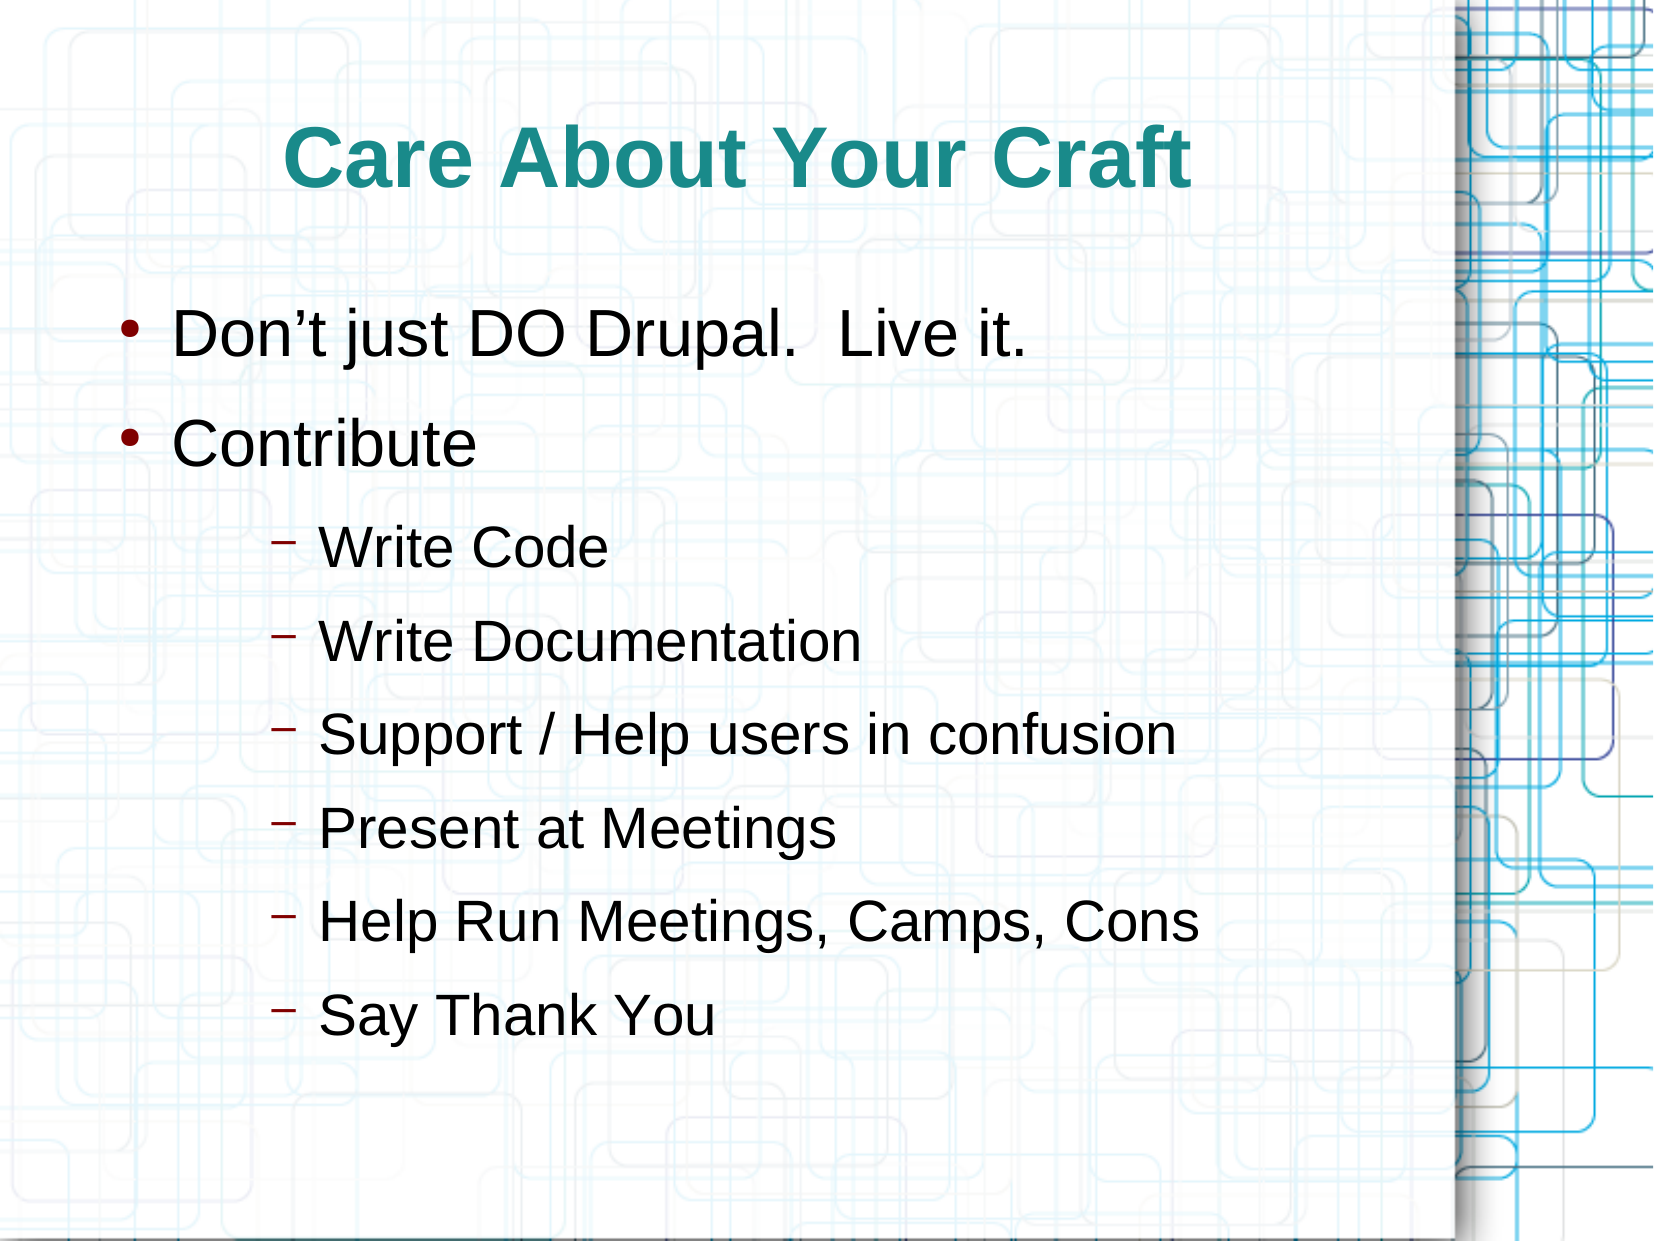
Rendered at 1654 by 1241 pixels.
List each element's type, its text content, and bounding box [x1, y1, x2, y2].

title Care About Your Craft [58, 49, 1417, 257]
picture [0, 0, 1654, 1241]
list Don’t just DO Drupal. Live it. Contribute Write Code Write Documentation Support / Help users in confusion Present at Meetings Help Run Meetings, Camps, Cons Say Thank You [82, 290, 1417, 1109]
